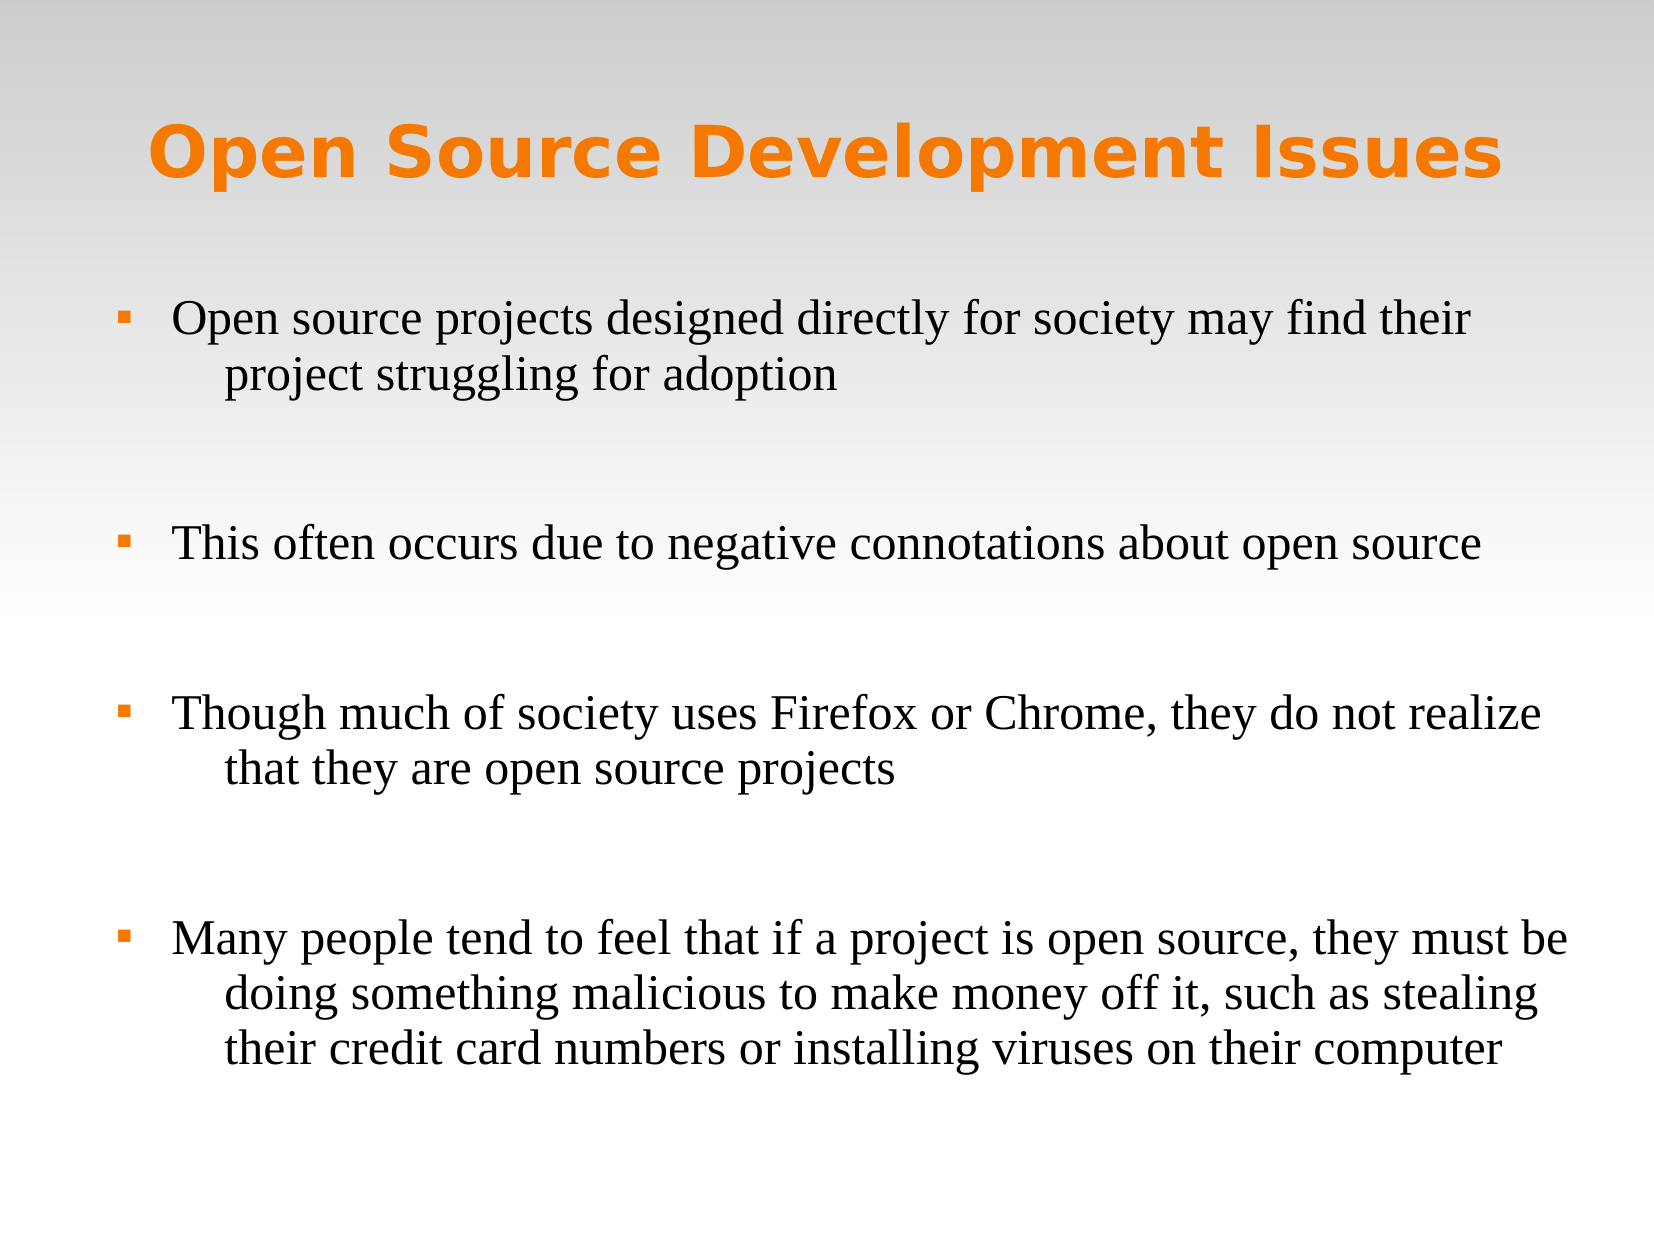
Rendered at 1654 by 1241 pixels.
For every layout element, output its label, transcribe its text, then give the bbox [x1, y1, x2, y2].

list Open source projects designed directly for society may find their project struggling for adoption This often occurs due to negative connotations about open source Though much of society uses Firefox or Chrome, they do not realize that they are open source projects Many people tend to feel that if a project is open source, they must be doing something malicious to make money off it, such as stealing their credit card numbers or installing viruses on their computer [82, 290, 1571, 1223]
title Open Source Development Issues [82, 49, 1571, 257]
